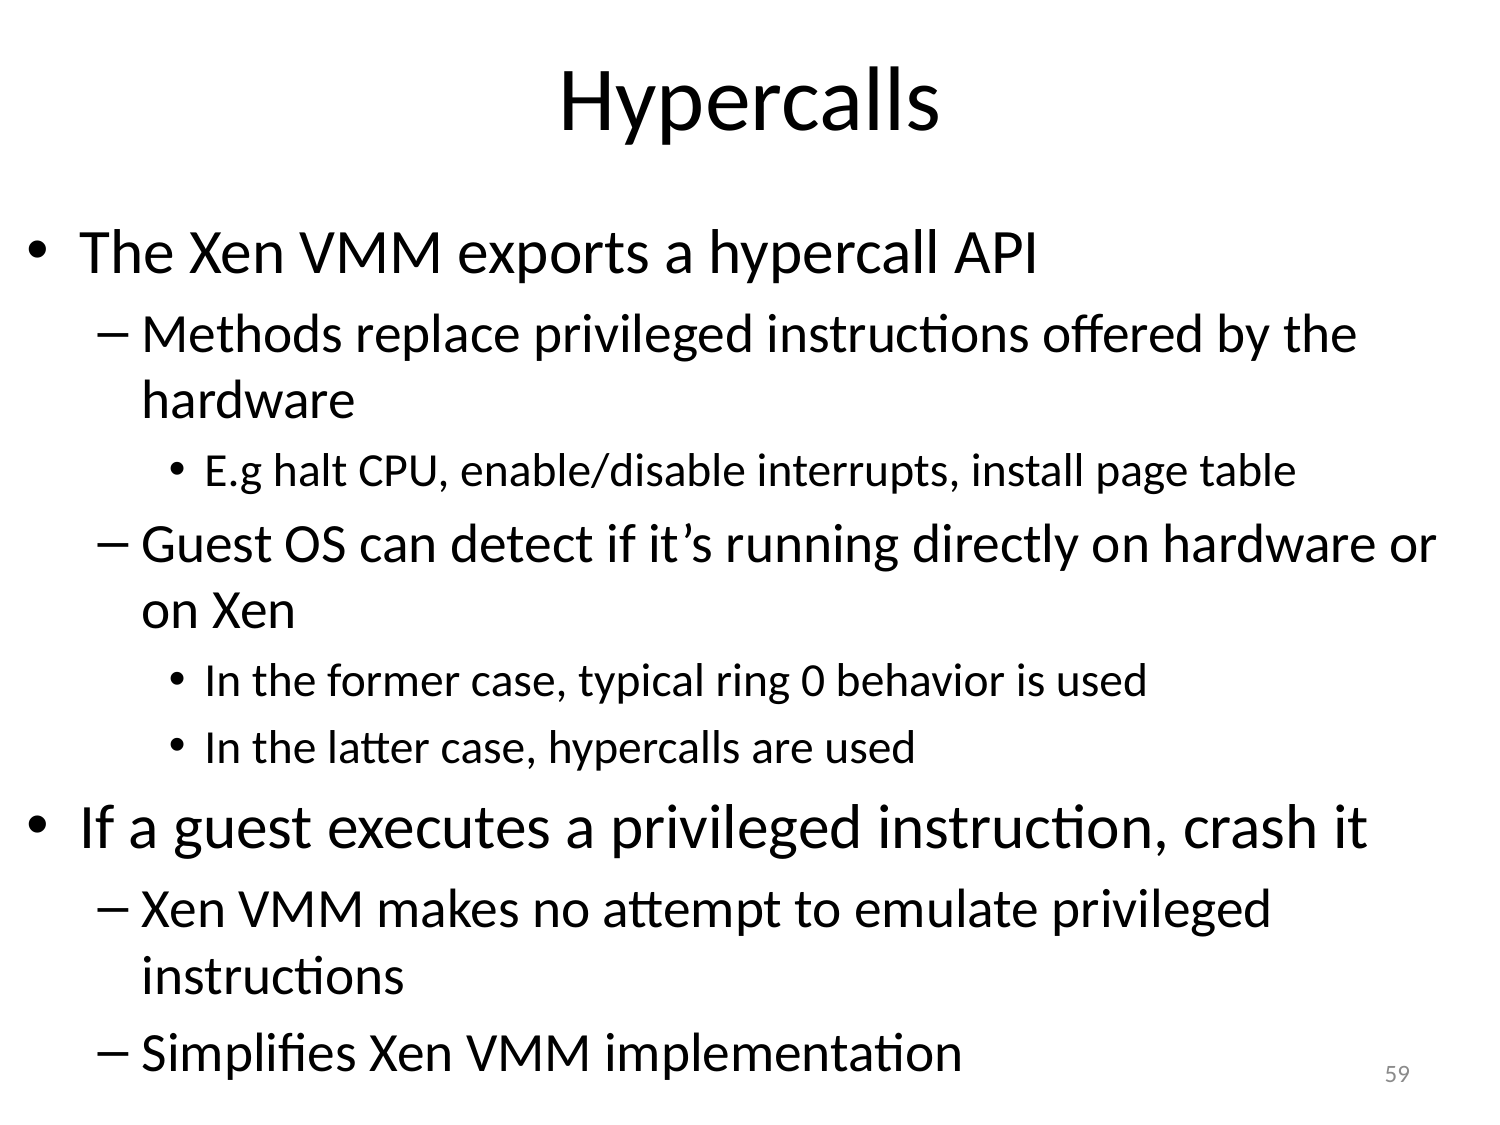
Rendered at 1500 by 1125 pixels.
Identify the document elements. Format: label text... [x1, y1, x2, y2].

title Hypercalls [75, 0, 1425, 188]
slide_number <number> [1074, 1042, 1425, 1103]
list The Xen VMM exports a hypercall API Methods replace privileged instructions offered by the hardware E.g halt CPU, enable/disable interrupts, install page table Guest OS can detect if it’s running directly on hardware or on Xen In the former case, typical ring 0 behavior is used In the latter case, hypercalls are used If a guest executes a privileged instruction, crash it Xen VMM makes no attempt to emulate privileged instructions Simplifies Xen VMM implementation [11, 202, 1486, 1100]
